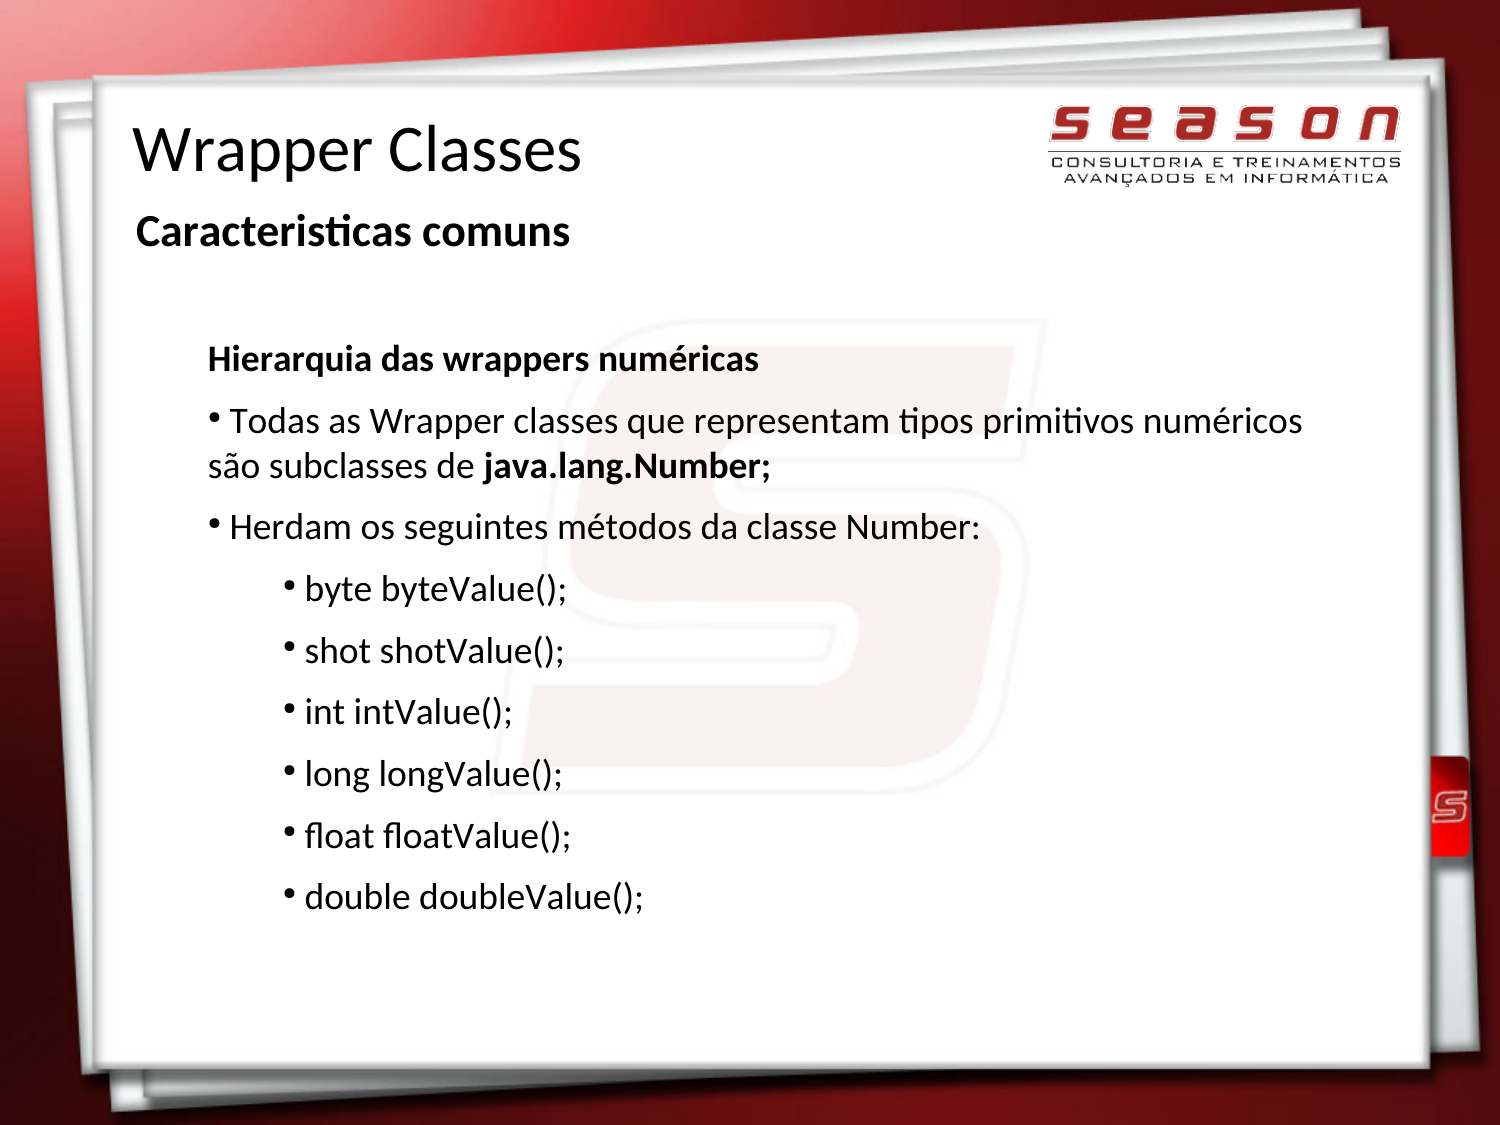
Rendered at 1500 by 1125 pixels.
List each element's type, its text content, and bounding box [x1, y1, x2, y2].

picture [0, 0, 1500, 1125]
text_box Hierarquia das wrappers numéricas Todas as Wrapper classes que representam tipos primitivos numéricos são subclasses de java.lang.Number; Herdam os seguintes métodos da classe Number: byte byteValue(); shot shotValue(); int intValue(); long longValue(); float floatValue(); double doubleValue(); [207, 311, 1328, 940]
title Wrapper Classes [118, 33, 1394, 257]
text_box Caracteristicas comuns [119, 200, 1240, 256]
